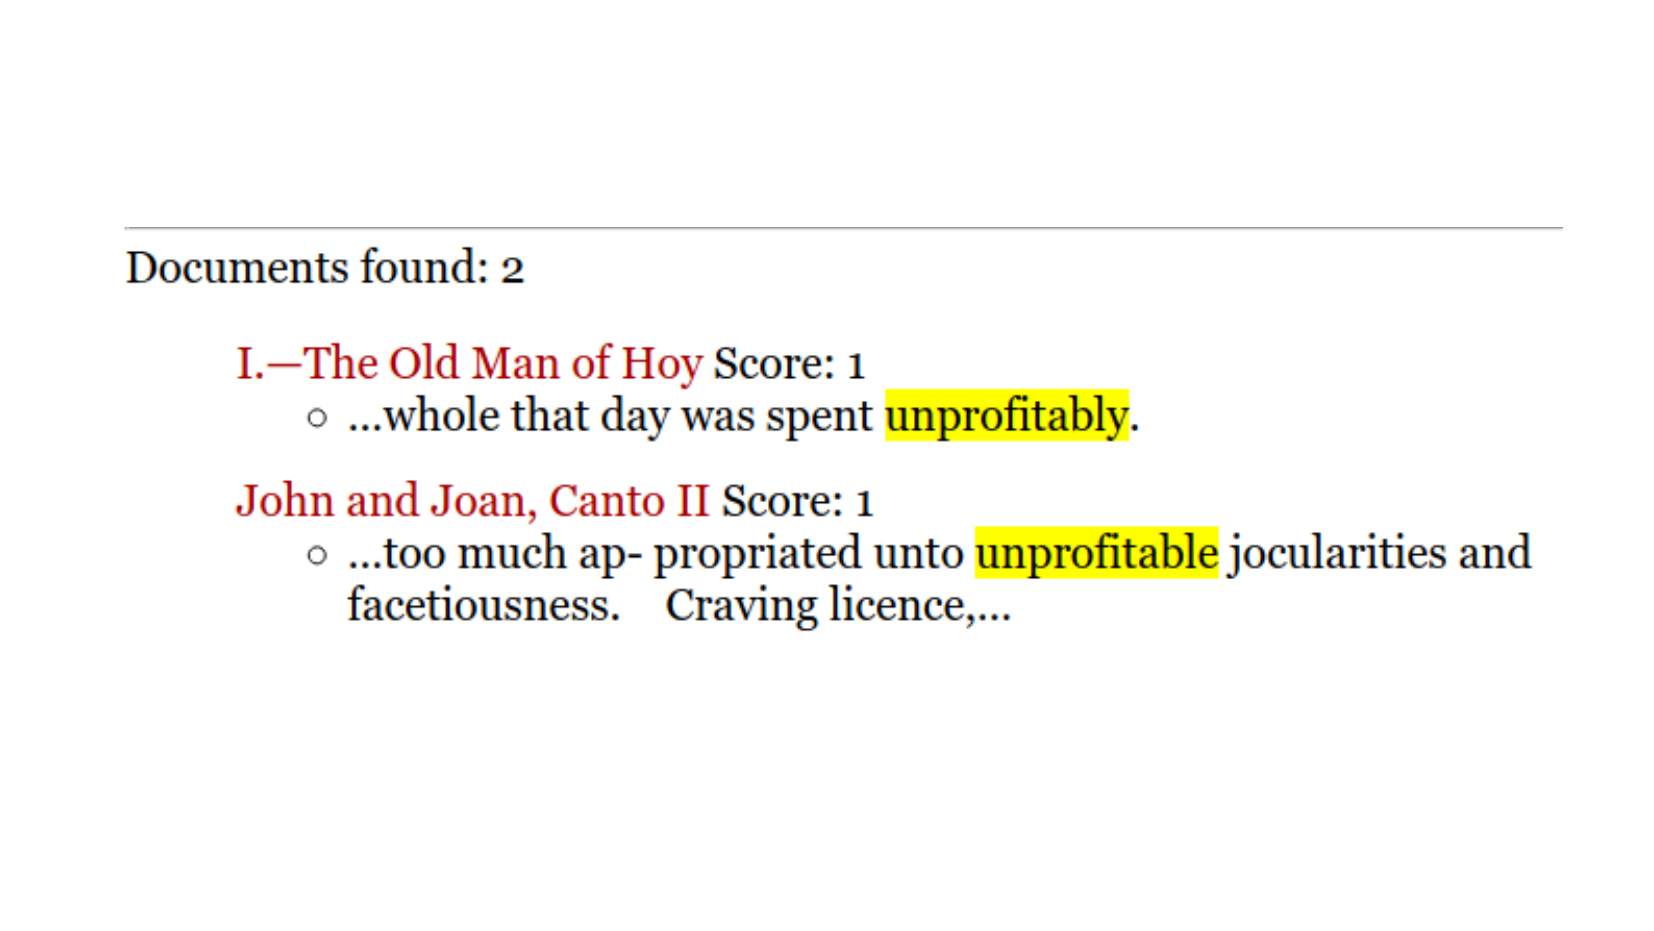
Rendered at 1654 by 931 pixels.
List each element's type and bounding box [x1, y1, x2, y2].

picture [92, 227, 1563, 702]
